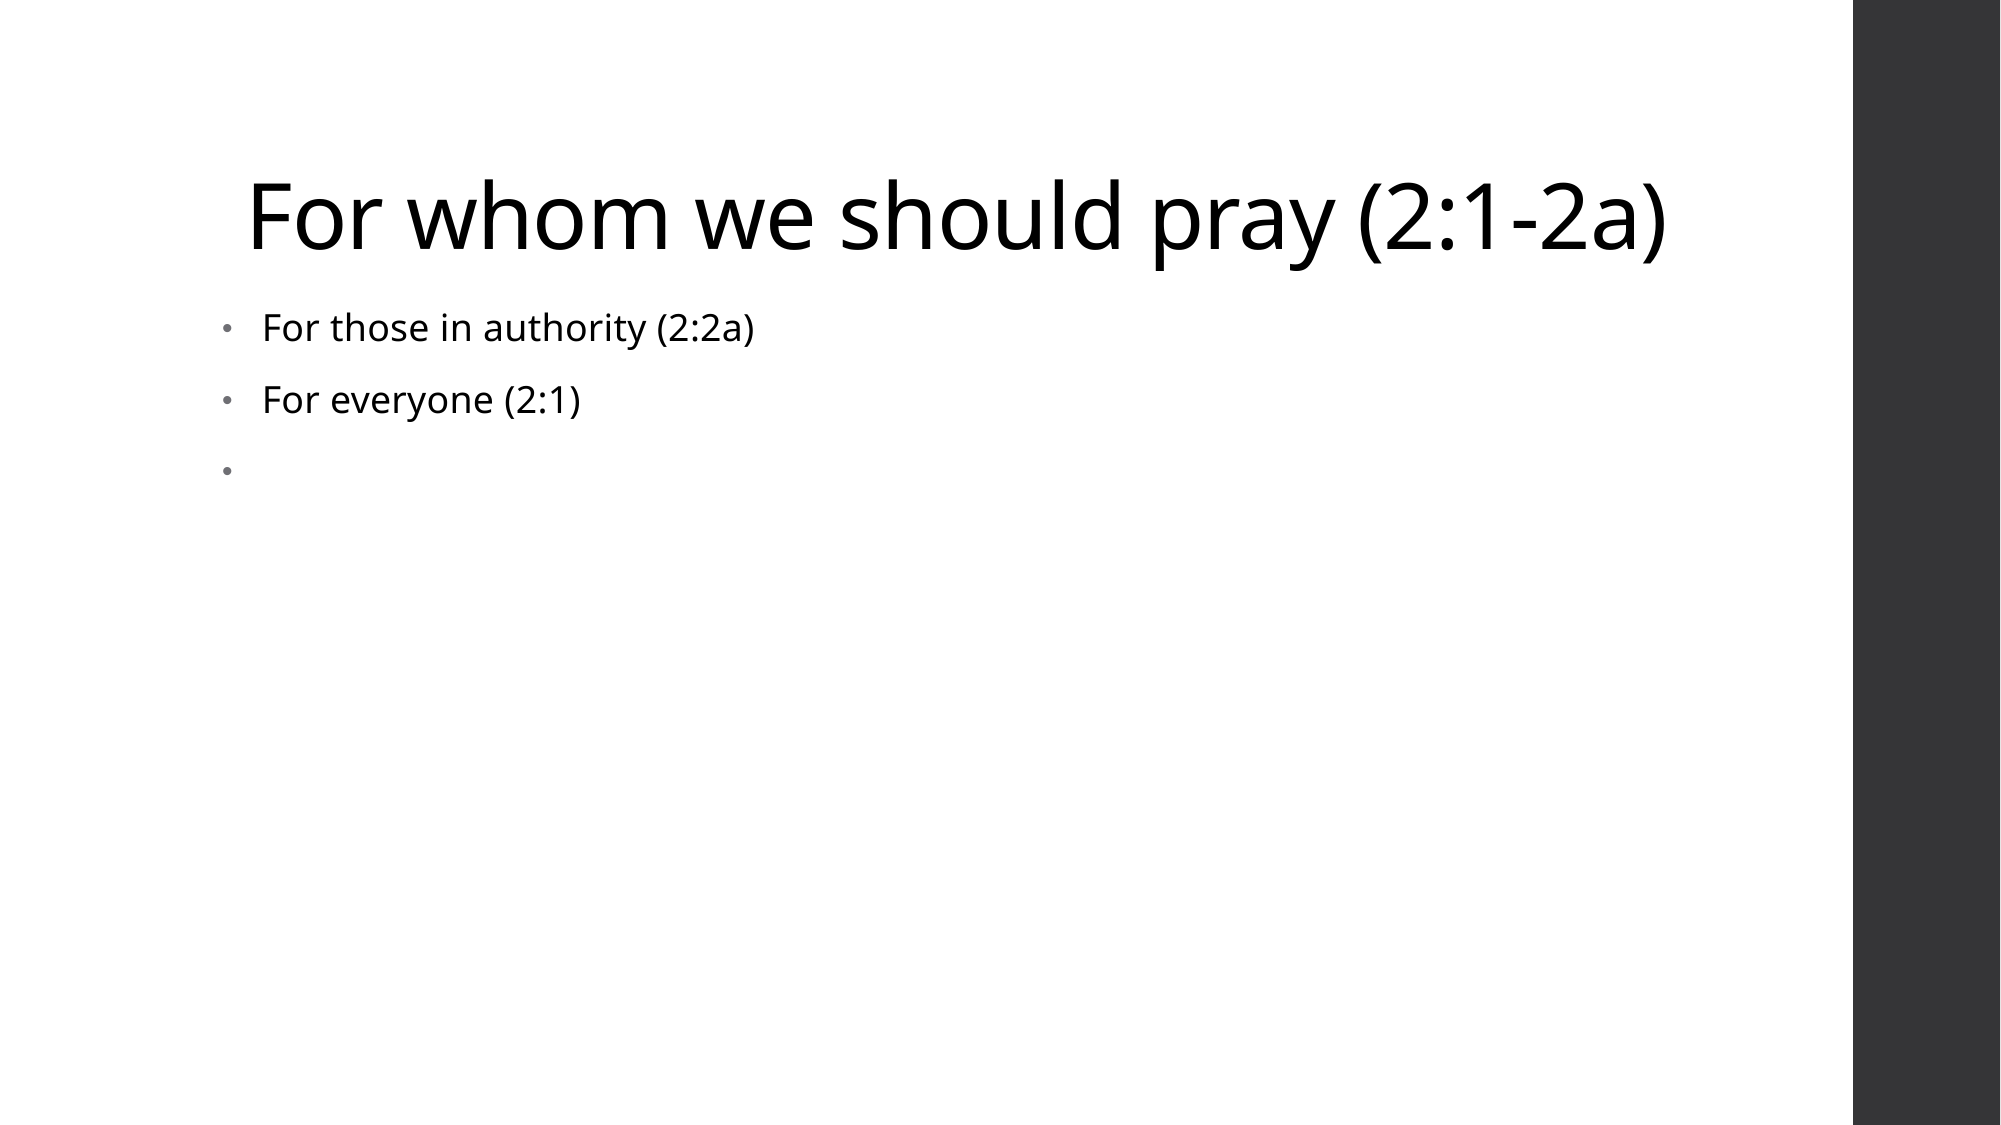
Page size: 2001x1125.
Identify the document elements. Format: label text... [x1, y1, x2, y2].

title For whom we should pray (2:1-2a) [206, 60, 1797, 278]
list For those in authority (2:2a) For everyone (2:1) [206, 299, 1617, 1014]
